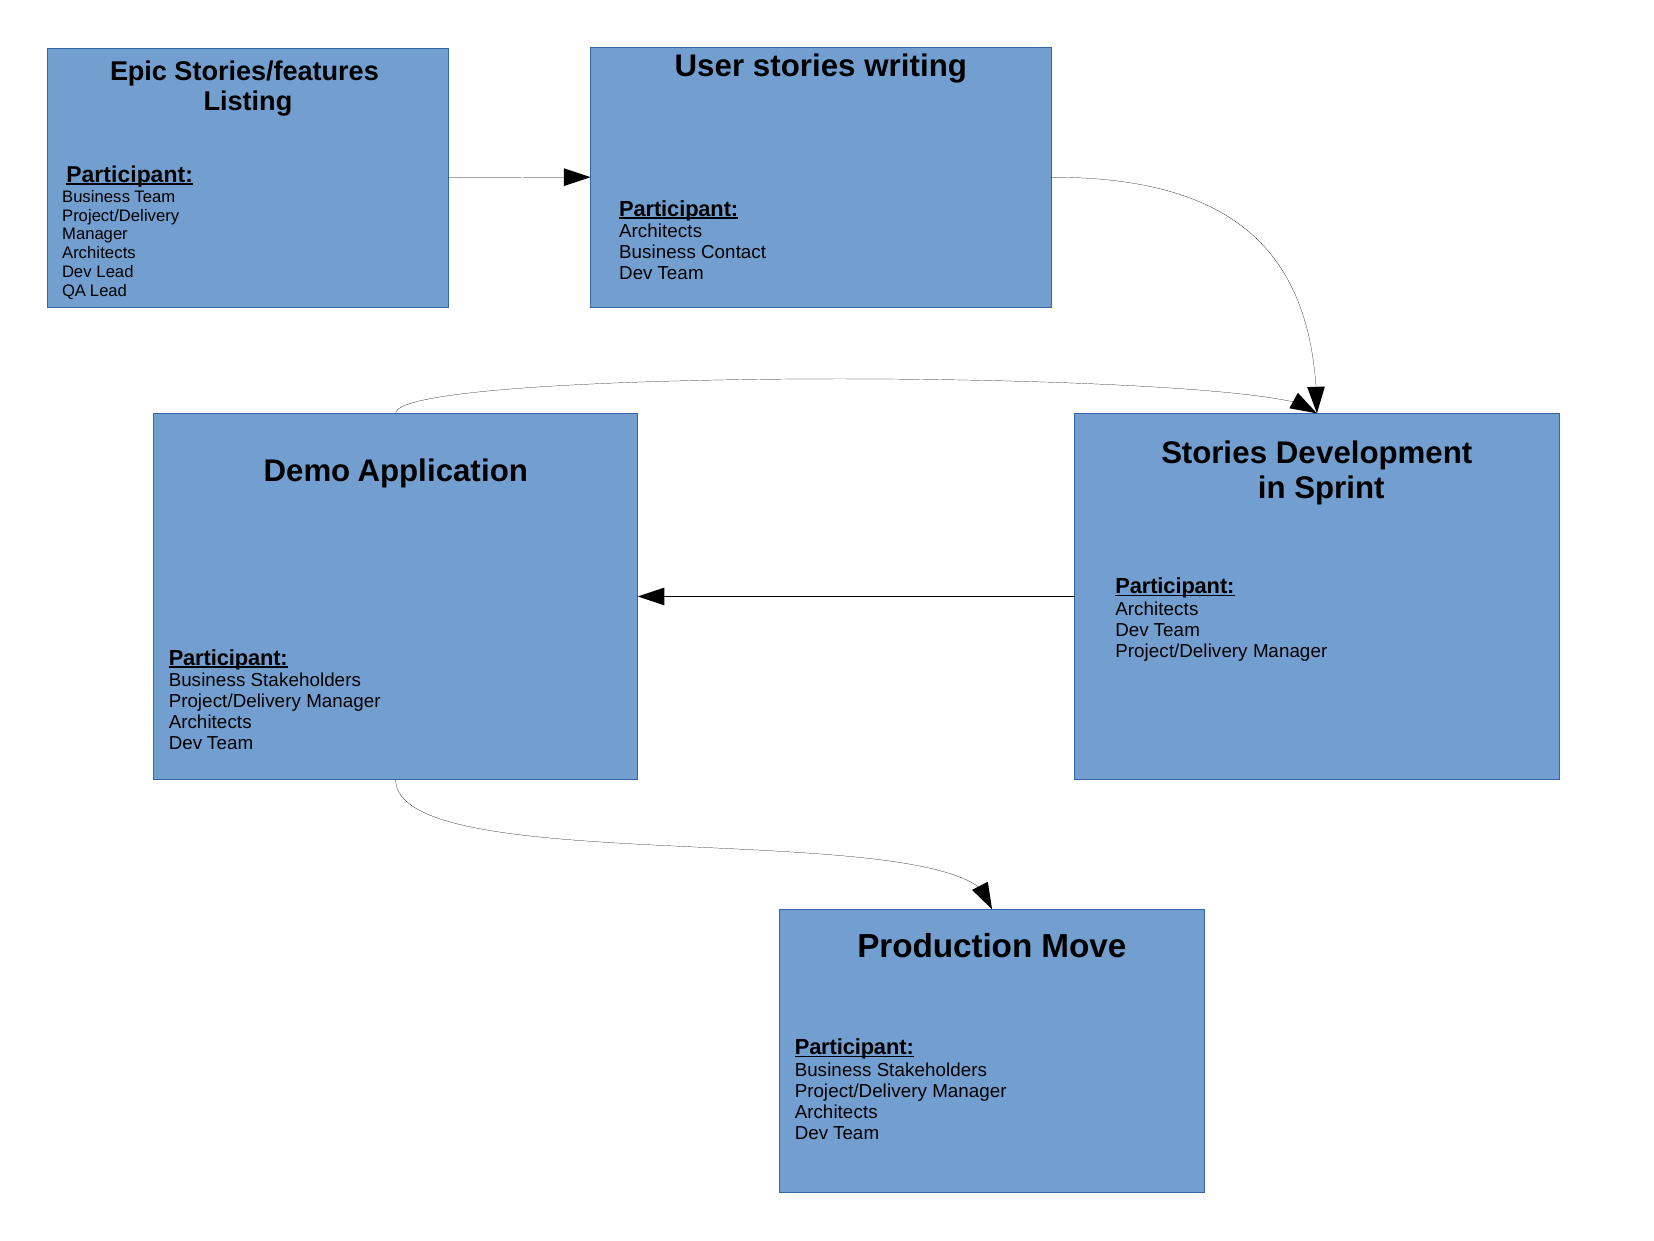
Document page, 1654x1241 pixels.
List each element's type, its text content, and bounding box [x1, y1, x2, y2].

text_box User stories writing [590, 47, 1052, 308]
text_box Demo Application [153, 413, 638, 780]
text_box Participant: Business Stakeholders Project/Delivery Manager Architects Dev Team [780, 1027, 1028, 1193]
text_box Participant: Architects Dev Team Project/Delivery Manager [1100, 566, 1342, 670]
text_box Epic Stories/features Listing [47, 48, 449, 308]
text_box Participant: Business Team Project/Delivery Manager Architects Dev Lead QA Lead [47, 154, 213, 308]
text_box Participant: Business Stakeholders Project/Delivery Manager Architects Dev Team [154, 637, 402, 804]
text_box Participant: Architects Business Contact Dev Team [604, 188, 782, 292]
text_box Stories Development in Sprint [1074, 413, 1560, 780]
text_box Production Move [779, 909, 1205, 1193]
